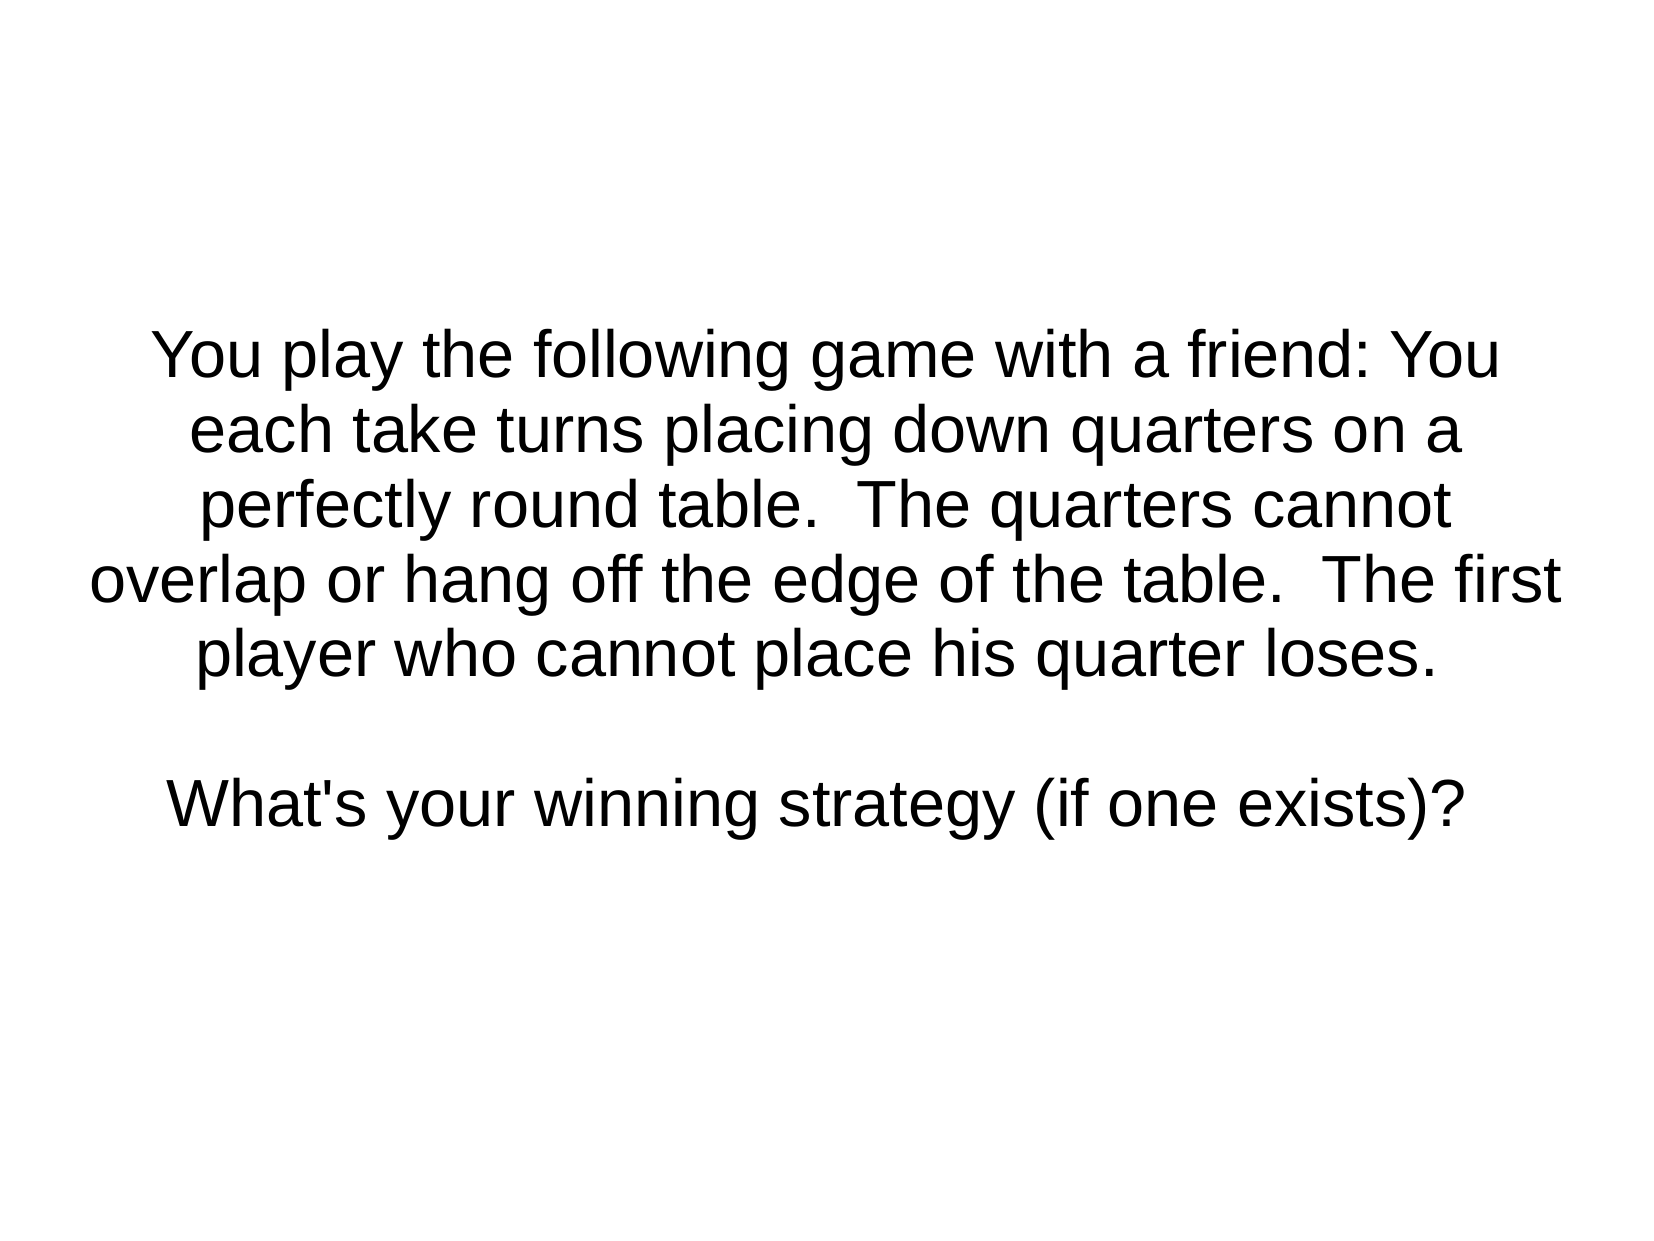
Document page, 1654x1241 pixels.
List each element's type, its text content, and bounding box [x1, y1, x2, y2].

subtitle You play the following game with a friend: You each take turns placing down quarters on a perfectly round table. The quarters cannot overlap or hang off the edge of the table. The first player who cannot place his quarter loses. What's your winning strategy (if one exists)? [82, 56, 1571, 1102]
